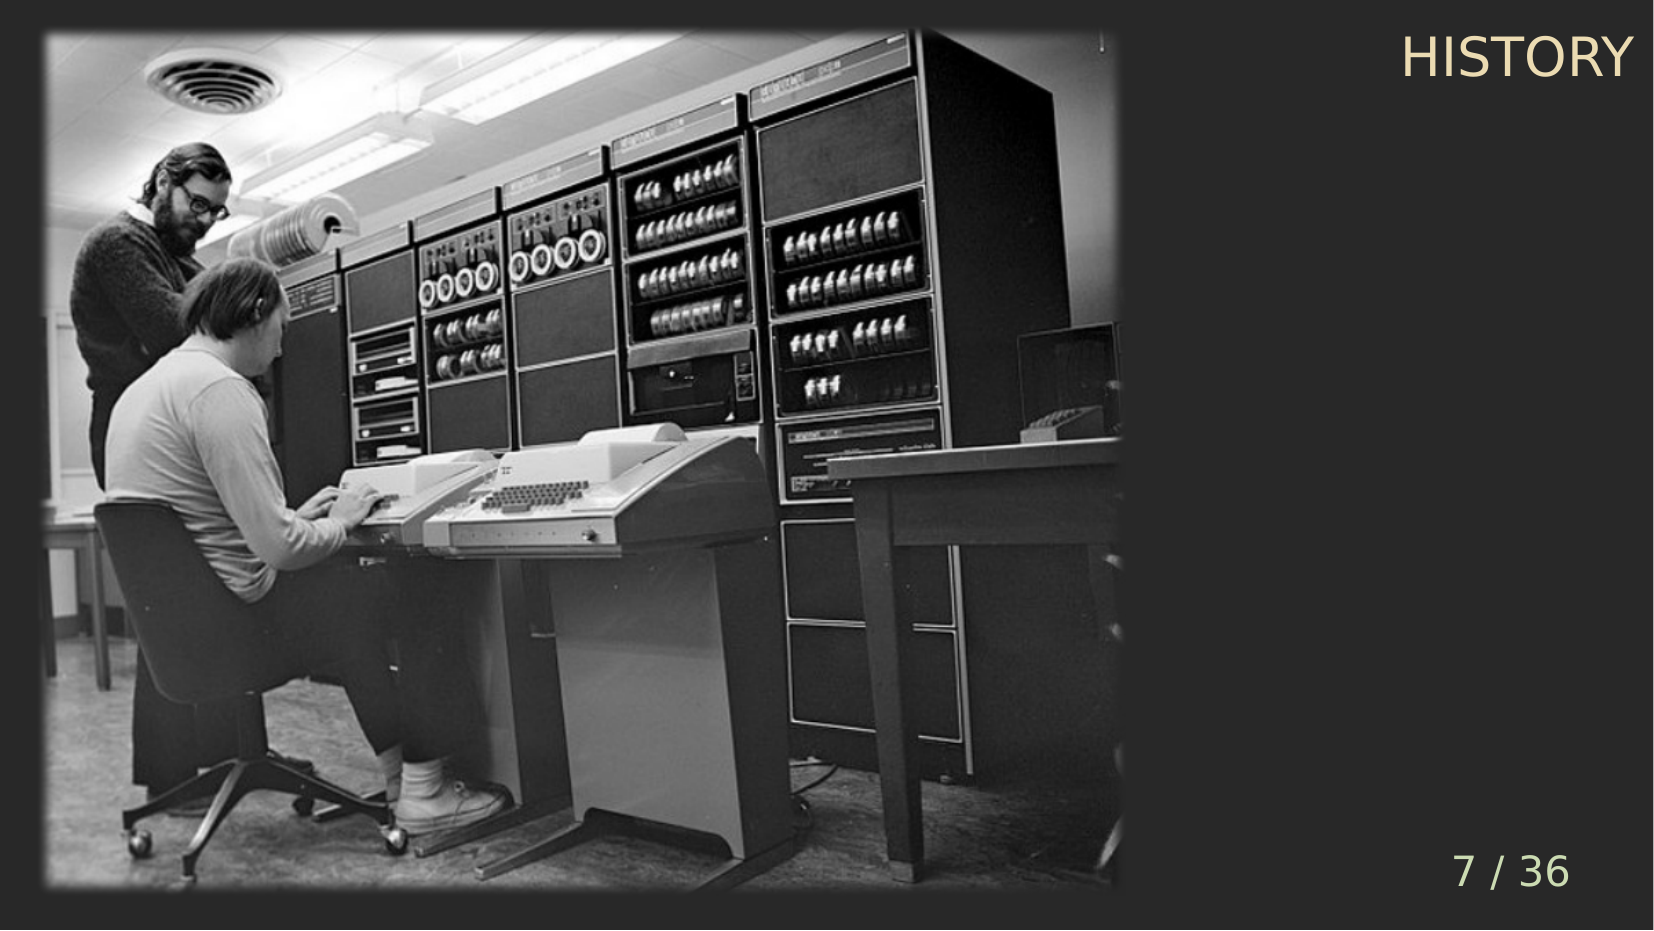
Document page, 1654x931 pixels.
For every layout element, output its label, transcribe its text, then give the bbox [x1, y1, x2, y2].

picture [37, 25, 1126, 896]
text_box HISTORY [1200, 18, 1651, 97]
